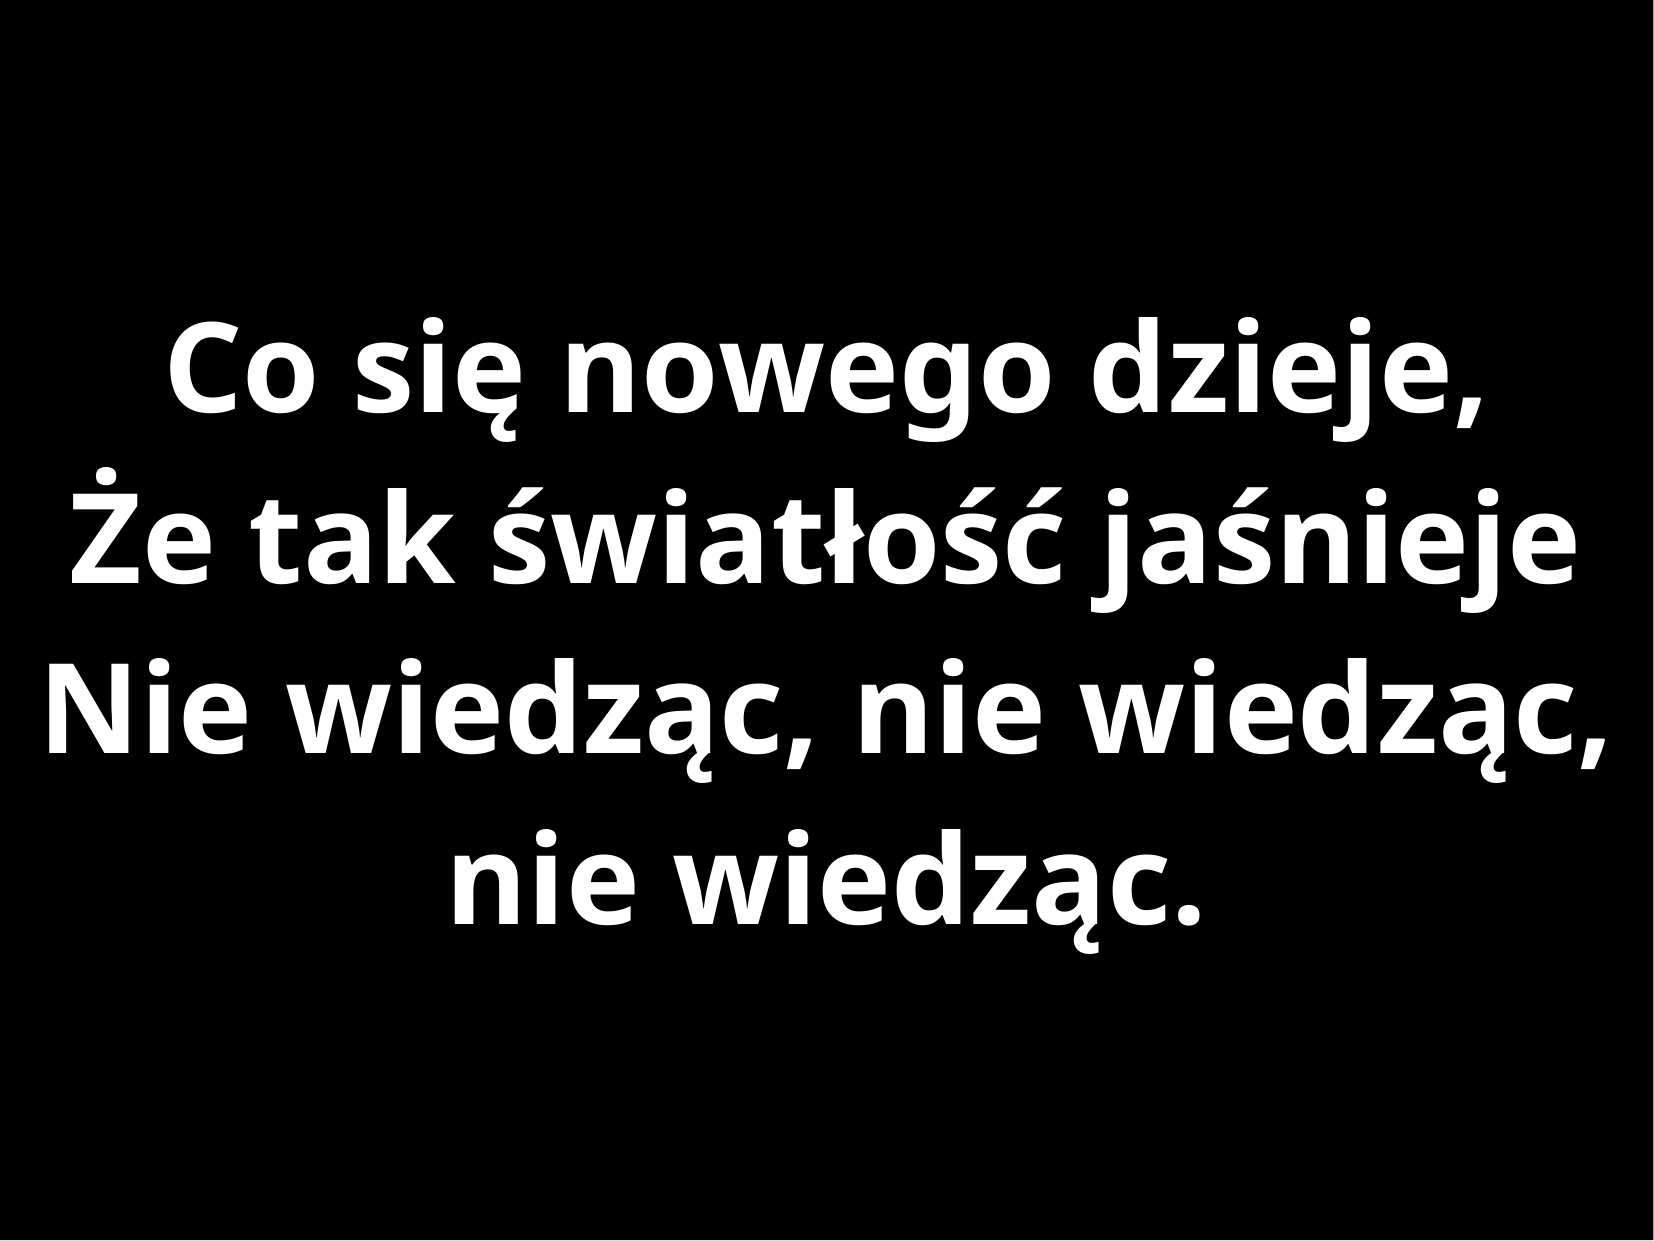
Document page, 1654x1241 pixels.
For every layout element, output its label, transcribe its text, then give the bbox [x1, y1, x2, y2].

title Co się nowego dzieje, Że tak światłość jaśnieje Nie wiedząc, nie wiedząc, nie wiedząc. [0, 0, 1654, 1241]
